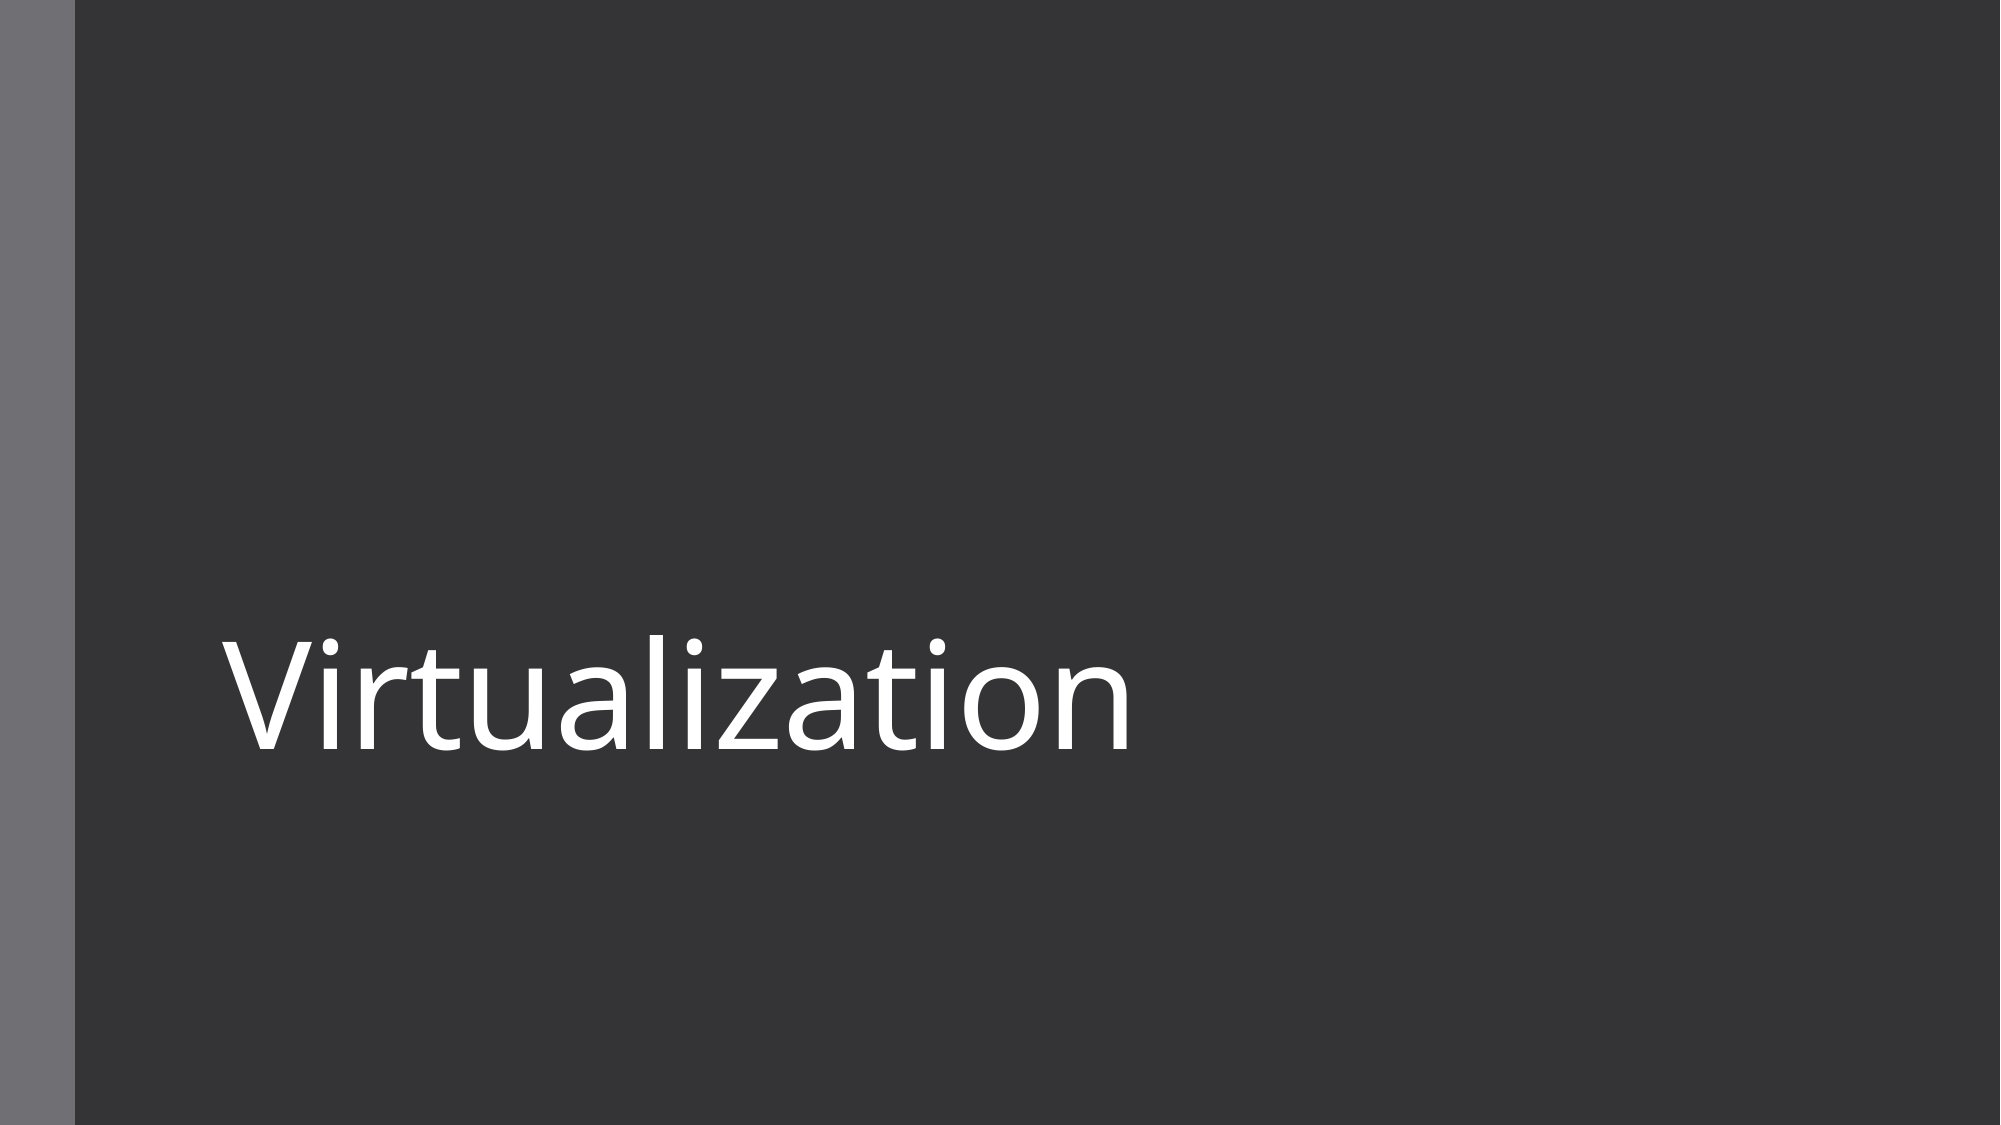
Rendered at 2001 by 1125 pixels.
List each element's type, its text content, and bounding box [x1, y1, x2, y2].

title Virtualization [206, 124, 1752, 788]
